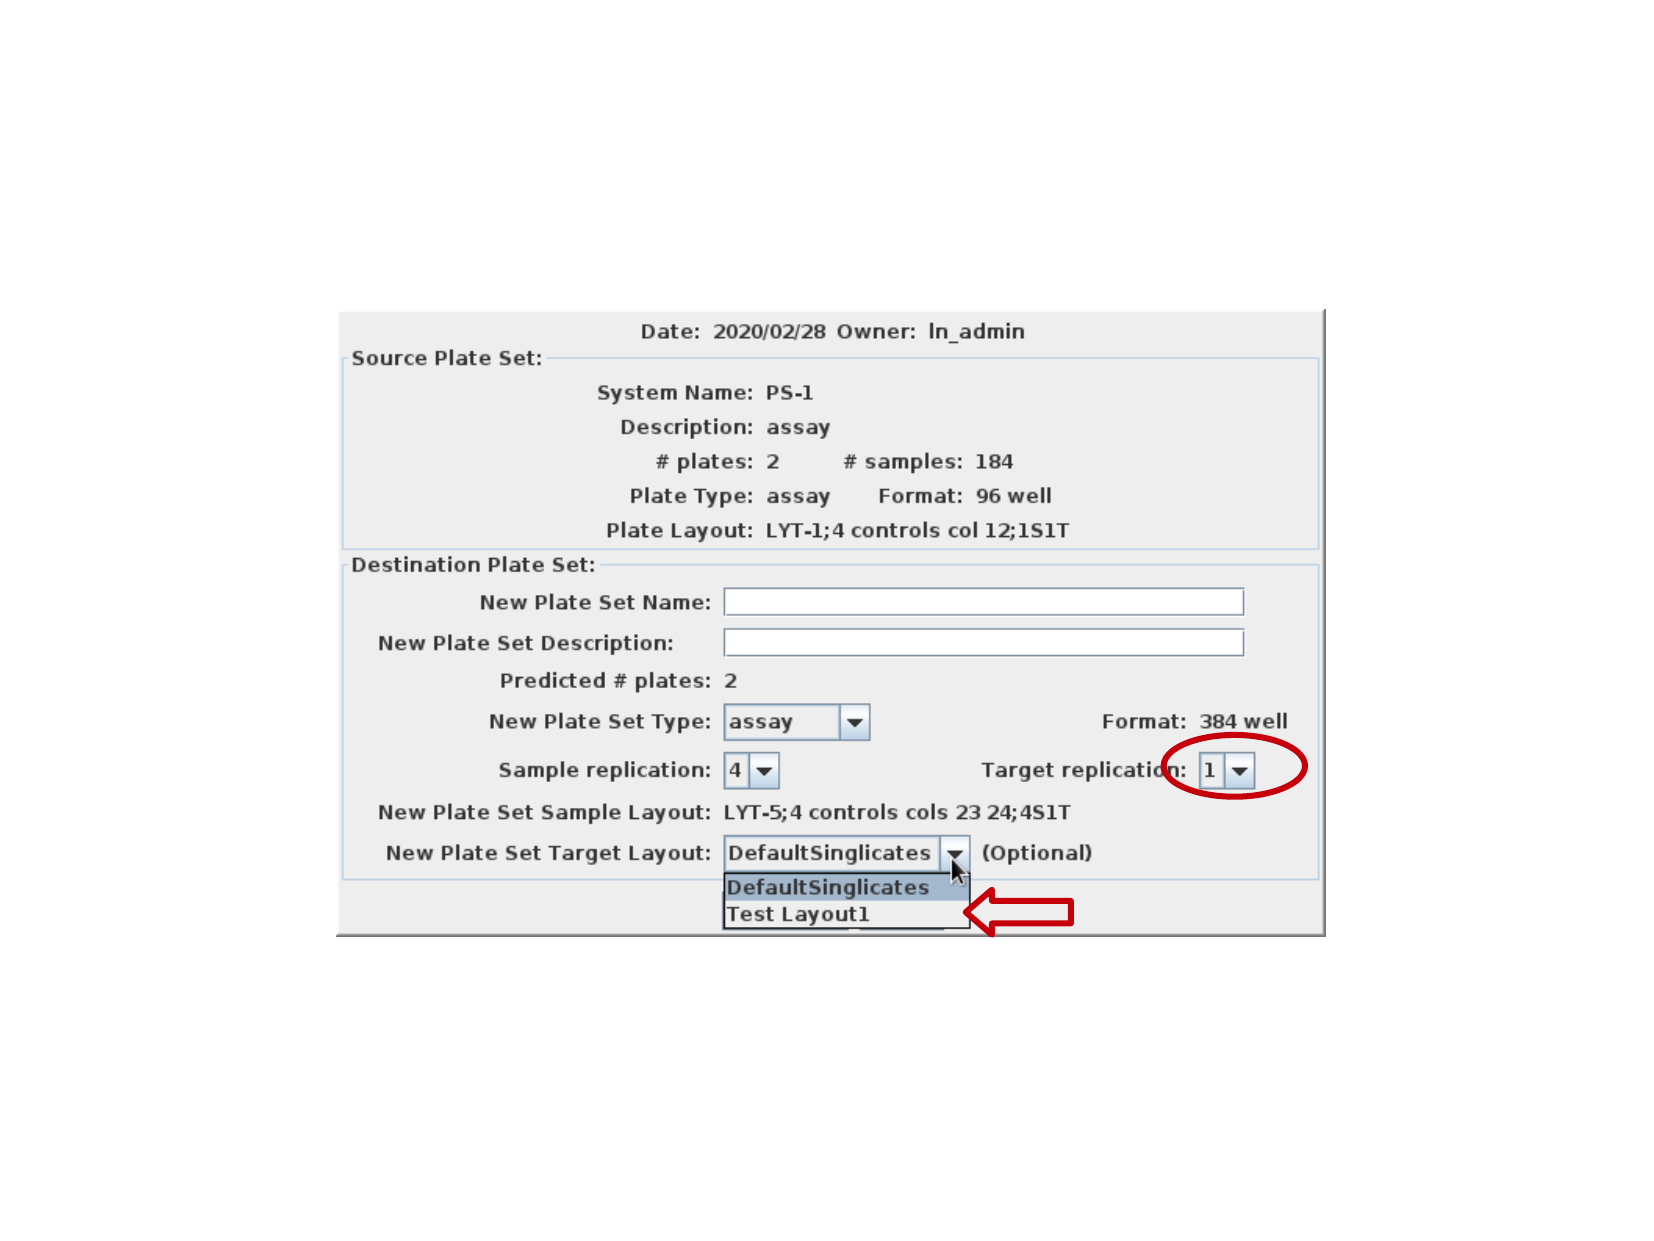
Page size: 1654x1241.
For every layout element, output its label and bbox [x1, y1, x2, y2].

picture [336, 309, 1326, 937]
picture [972, 898, 1067, 926]
